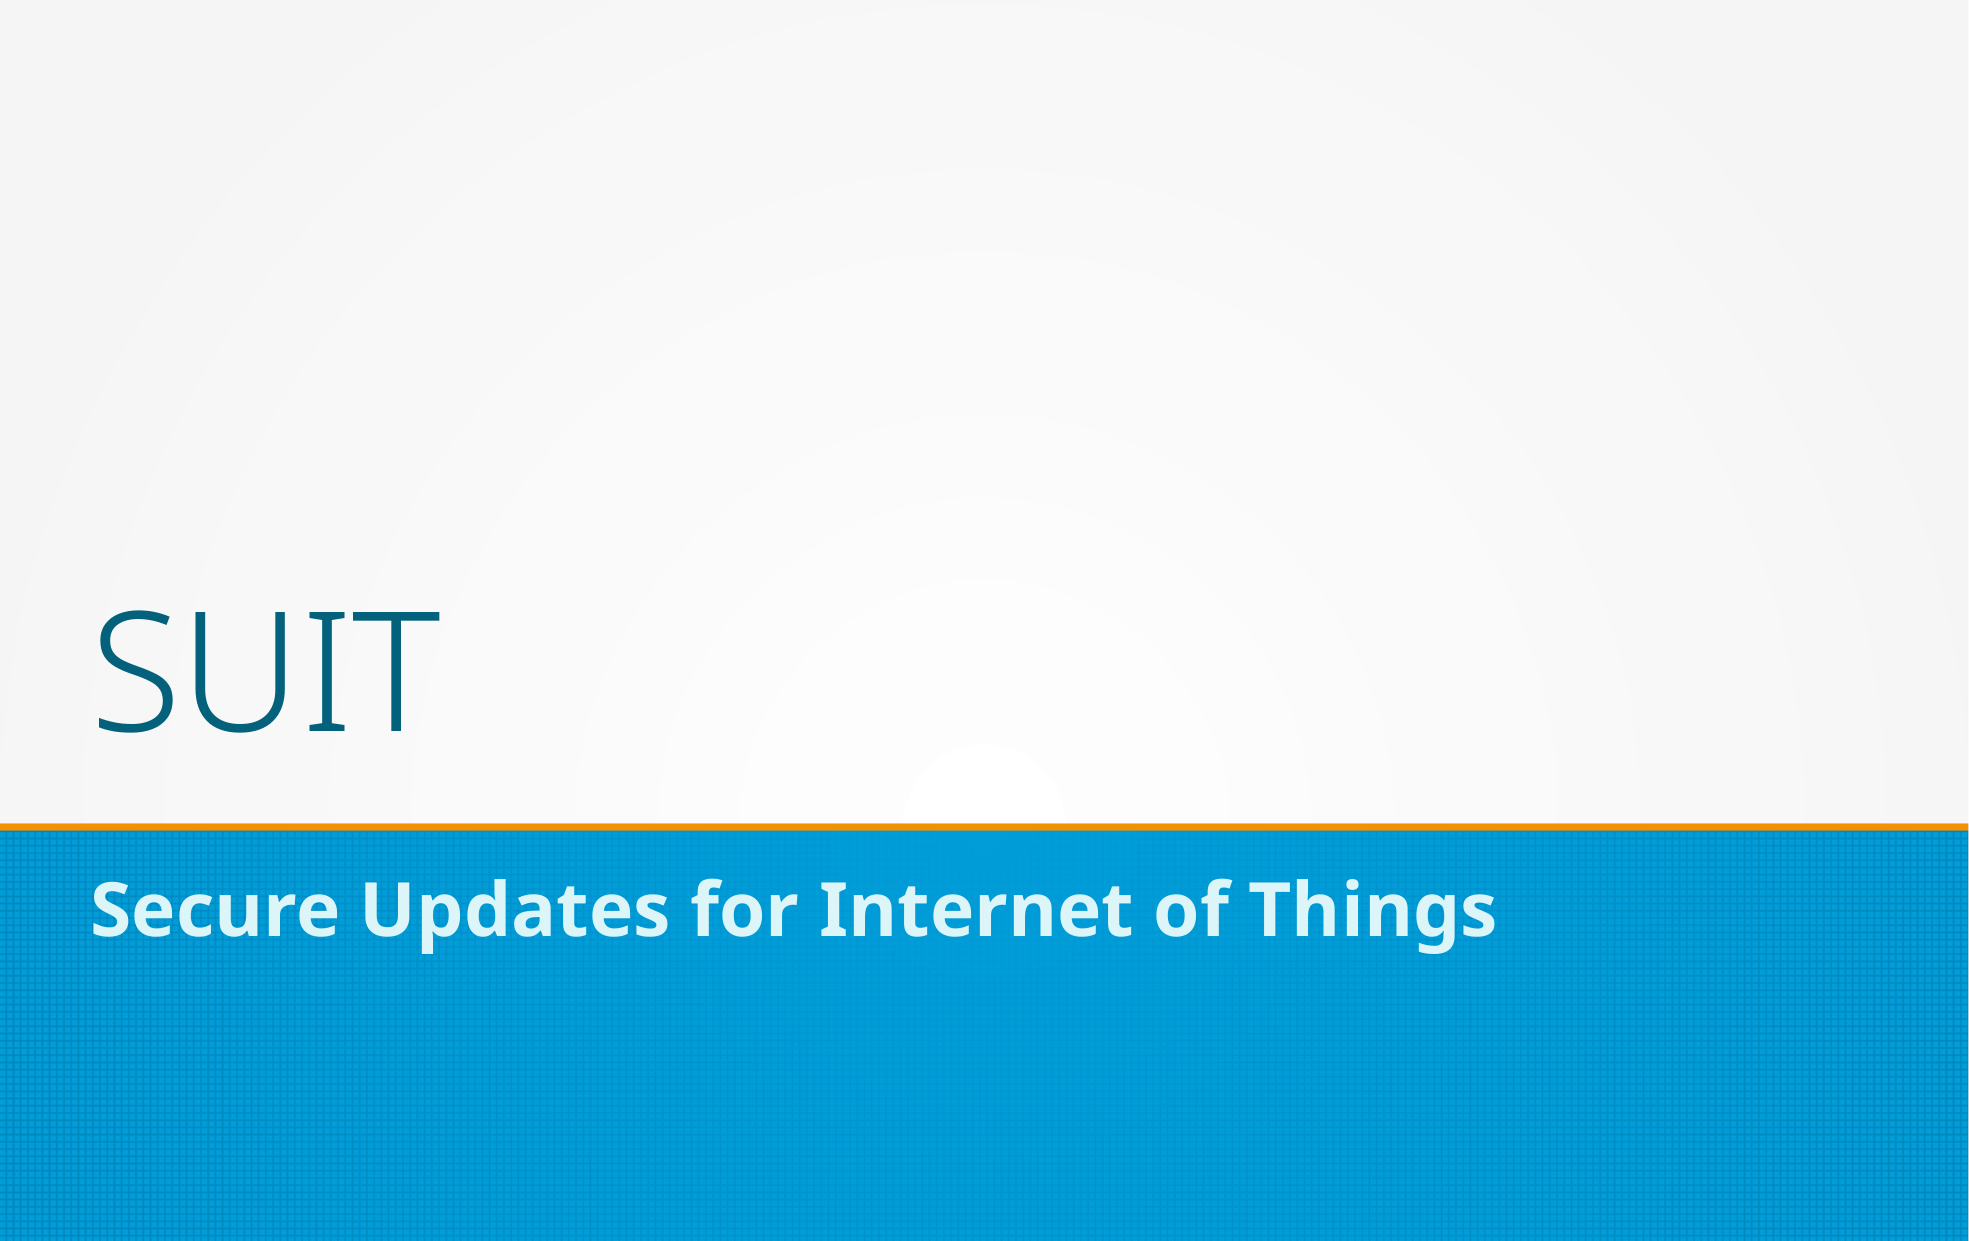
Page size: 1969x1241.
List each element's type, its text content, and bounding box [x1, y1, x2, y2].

picture [0, 0, 1969, 830]
title SUIT [90, 49, 1862, 781]
subtitle Secure Updates for Internet of Things [90, 855, 1861, 1111]
